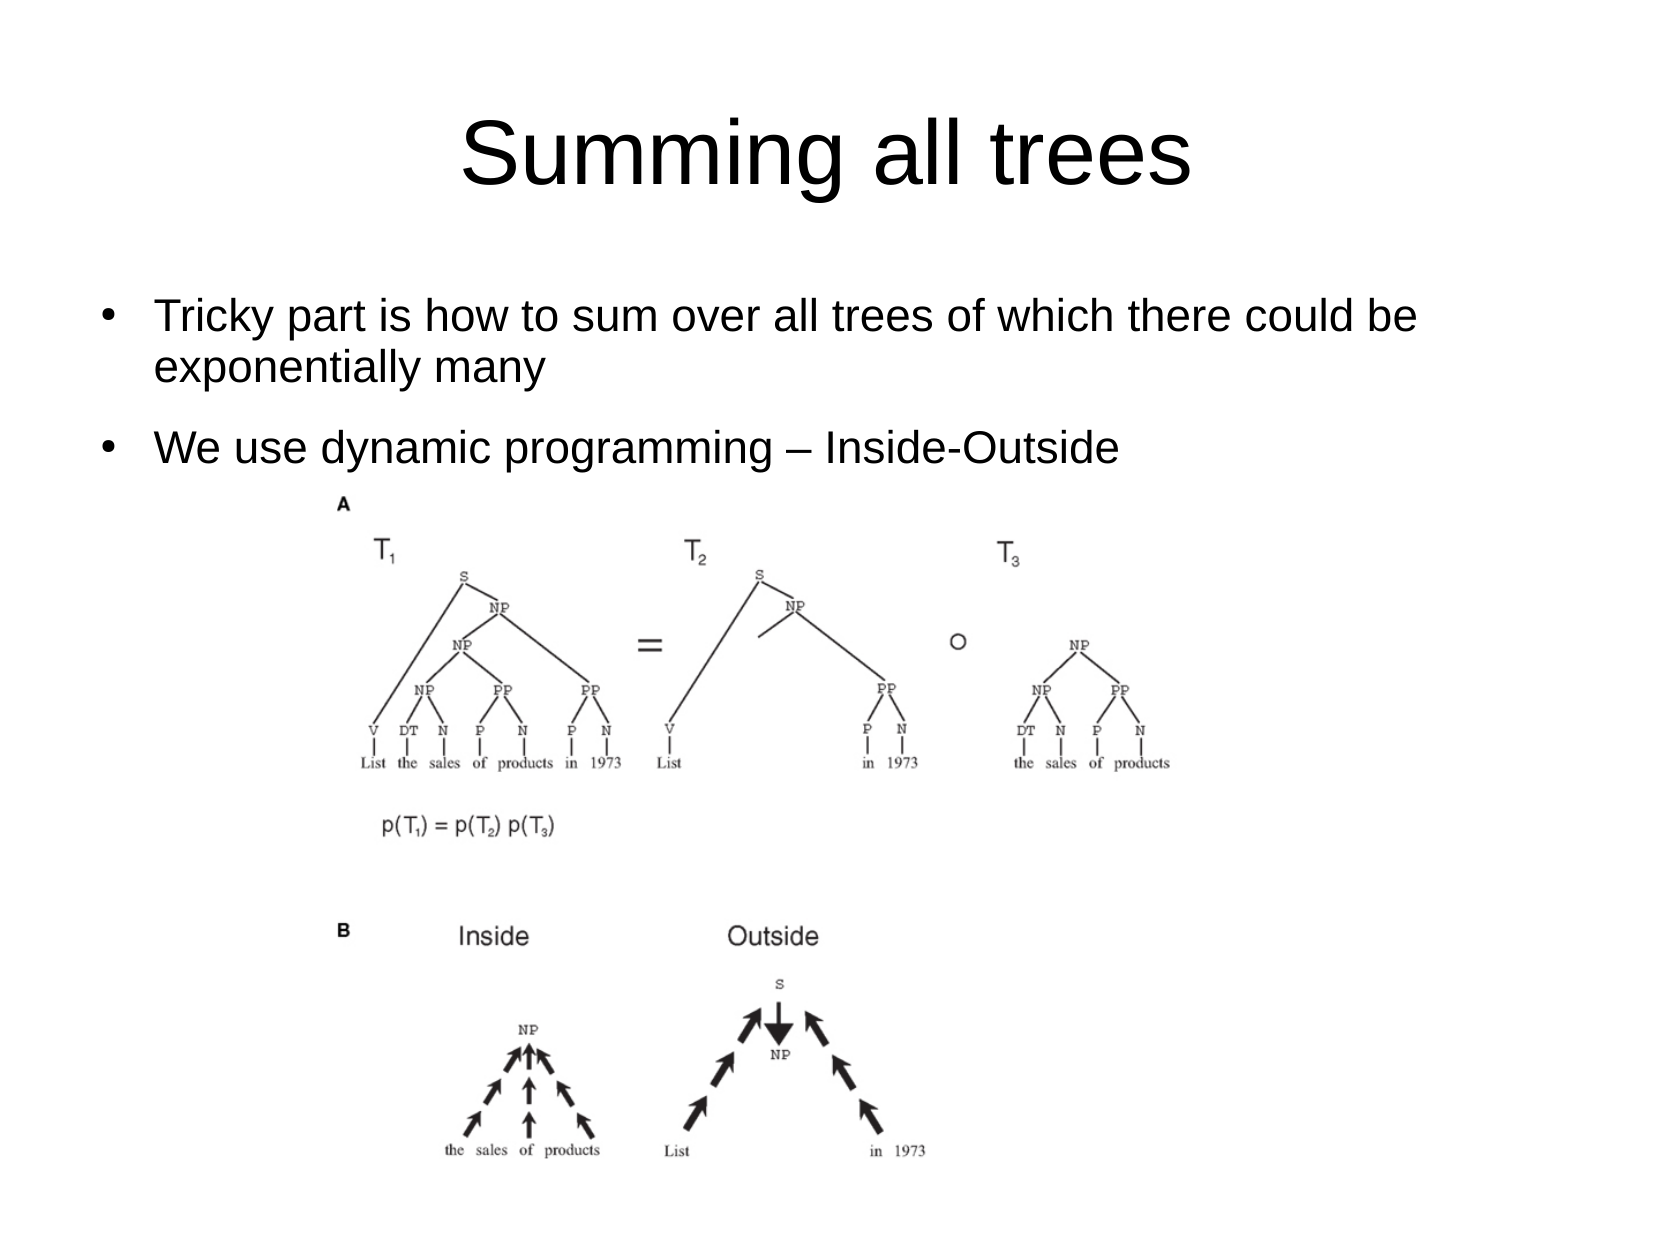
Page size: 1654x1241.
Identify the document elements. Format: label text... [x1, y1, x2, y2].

picture [337, 494, 1246, 1171]
list Tricky part is how to sum over all trees of which there could be exponentially many We use dynamic programming – Inside-Outside [82, 290, 1571, 1010]
title Summing all trees [82, 49, 1571, 257]
